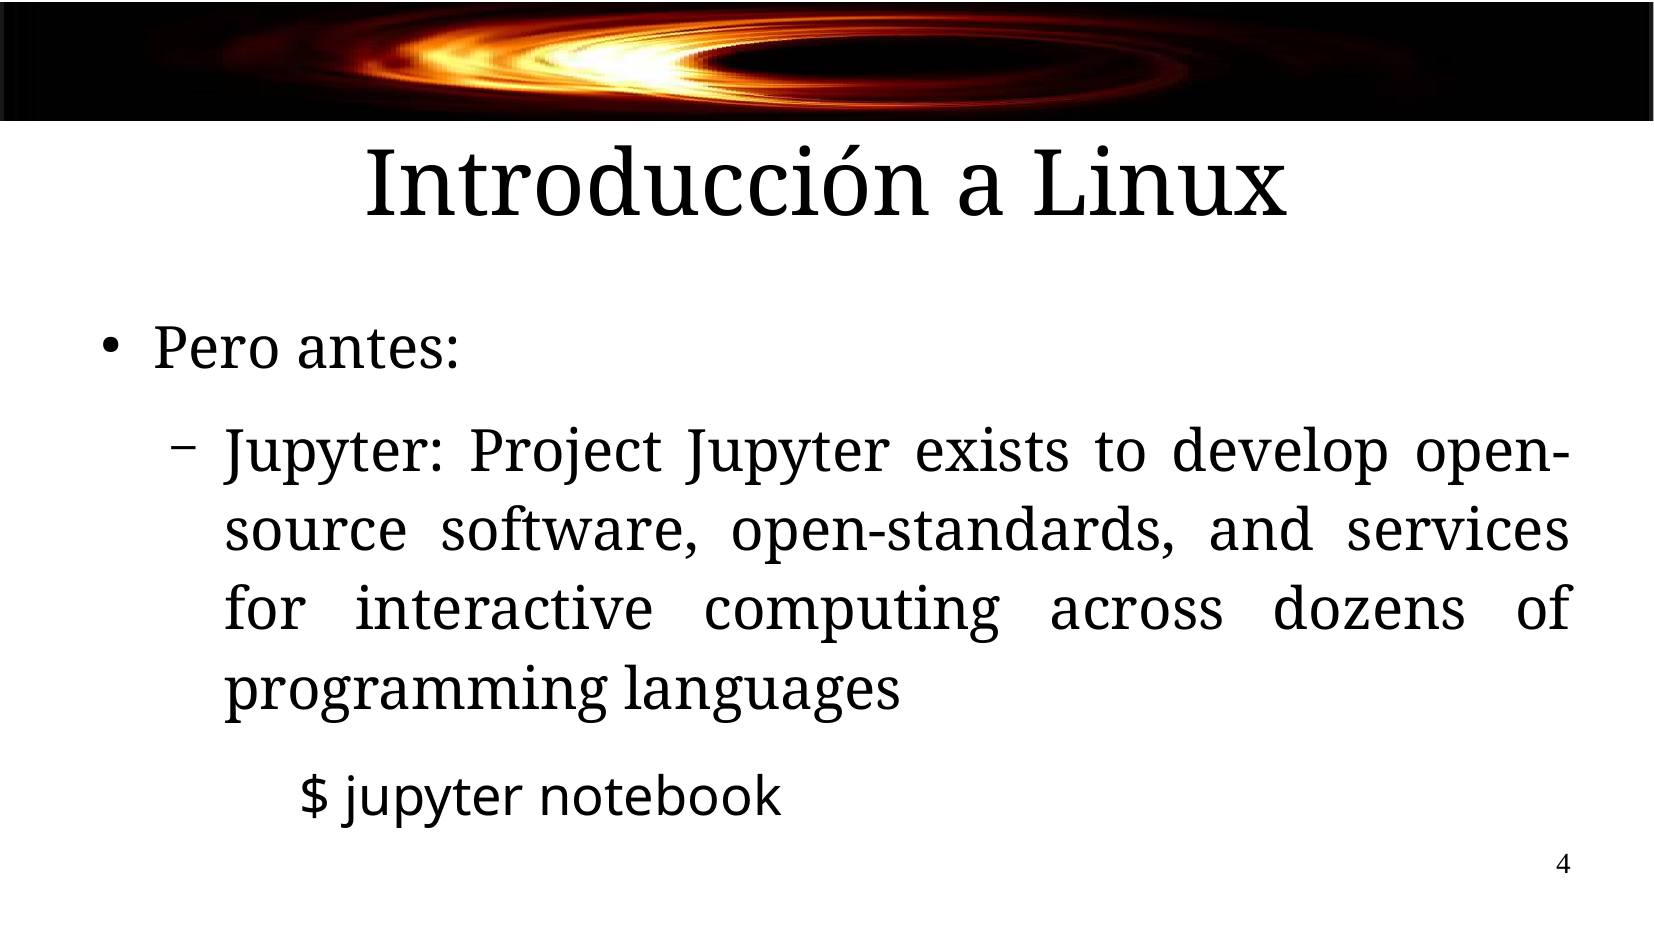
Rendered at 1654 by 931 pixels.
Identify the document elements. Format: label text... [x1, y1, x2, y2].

picture [0, 2, 1654, 121]
list Pero antes: Jupyter: Project Jupyter exists to develop open-source software, open-standards, and services for interactive computing across dozens of programming languages [82, 306, 1571, 846]
text_box $ jupyter notebook [285, 750, 832, 828]
title Introducción a Linux [82, 121, 1571, 258]
